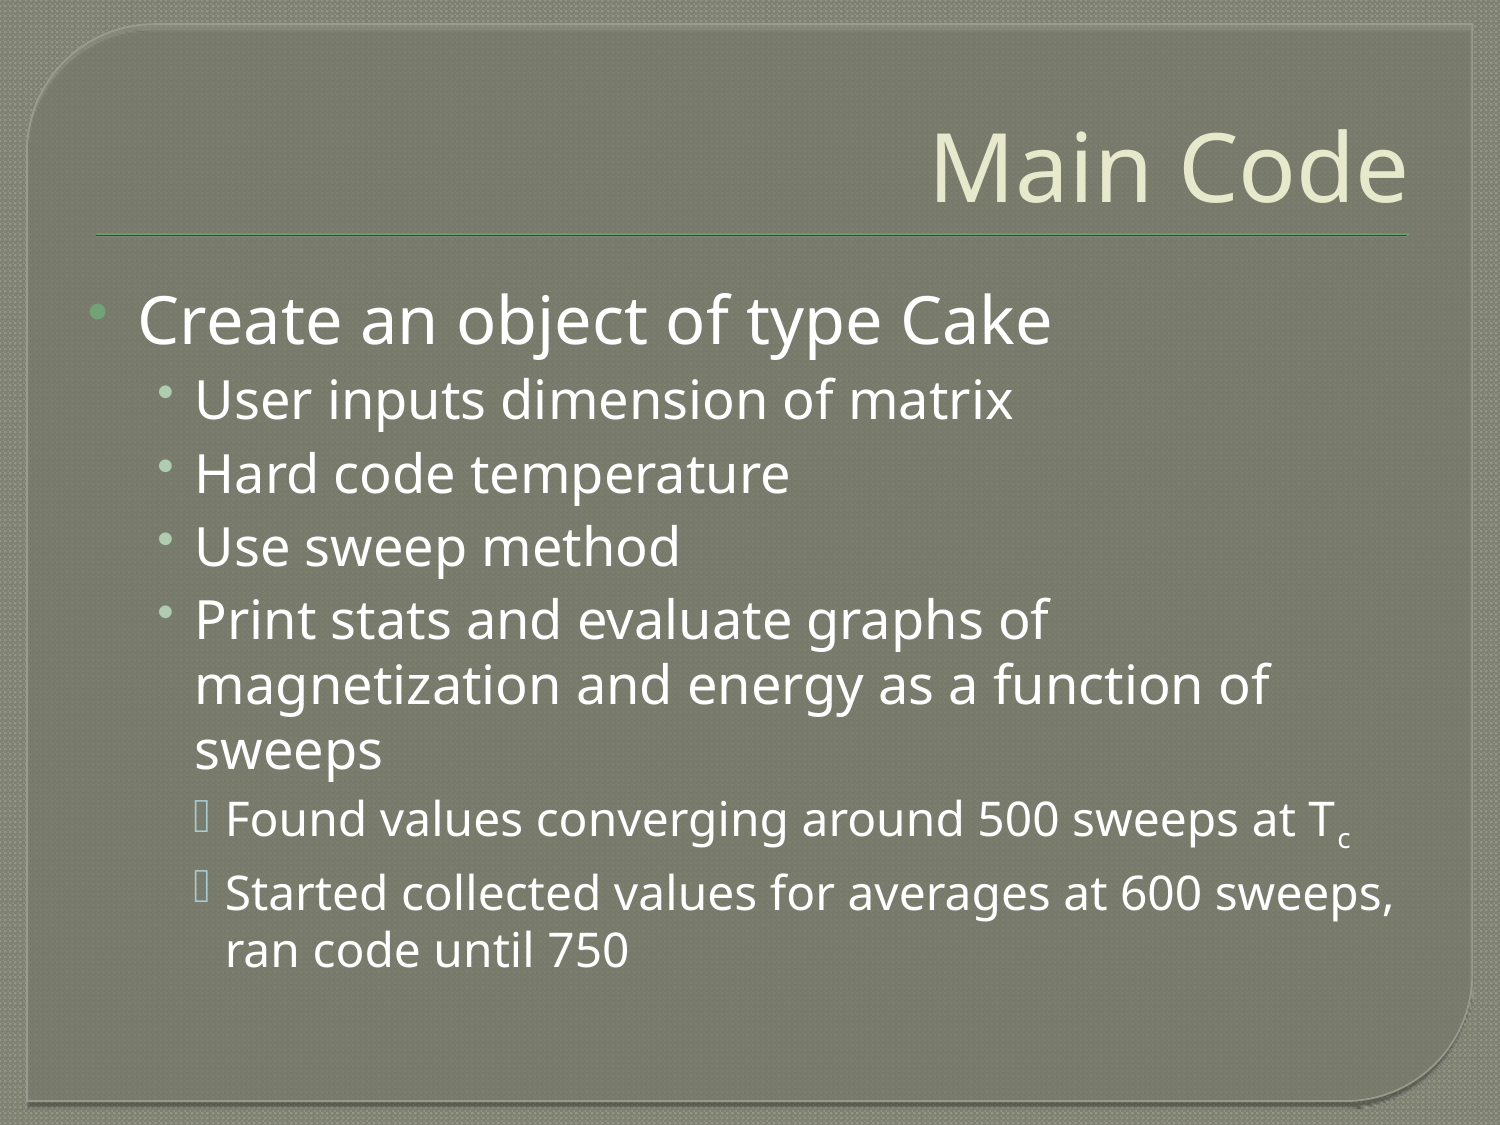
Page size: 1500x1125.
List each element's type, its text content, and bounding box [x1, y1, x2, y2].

list Create an object of type Cake User inputs dimension of matrix Hard code temperature Use sweep method Print stats and evaluate graphs of magnetization and energy as a function of sweeps Found values converging around 500 sweeps at Tc Started collected values for averages at 600 sweeps, ran code until 750 [75, 270, 1425, 1013]
picture [0, 0, 1500, 1125]
title Main Code [75, 41, 1425, 230]
